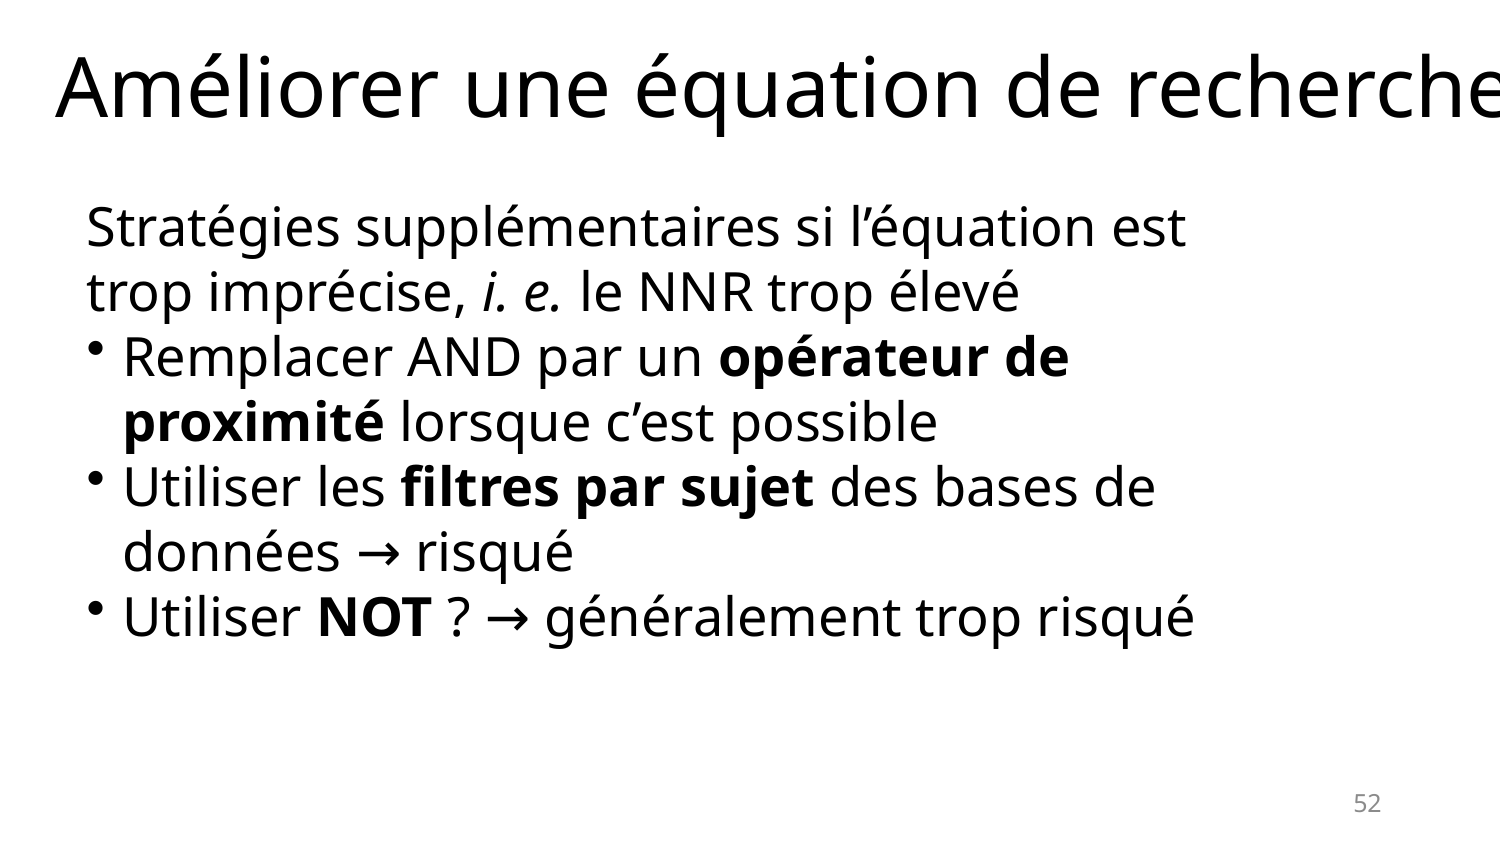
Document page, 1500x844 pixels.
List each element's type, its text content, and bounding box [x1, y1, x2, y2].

title Améliorer une équation de recherche [40, 9, 1500, 173]
text_box Stratégies supplémentaires si l’équation est trop imprécise, i. e. le NNR trop élevé Remplacer AND par un opérateur de proximité lorsque c’est possible Utiliser les filtres par sujet des bases de données → risqué Utiliser NOT ? → généralement trop risqué [71, 185, 1300, 655]
